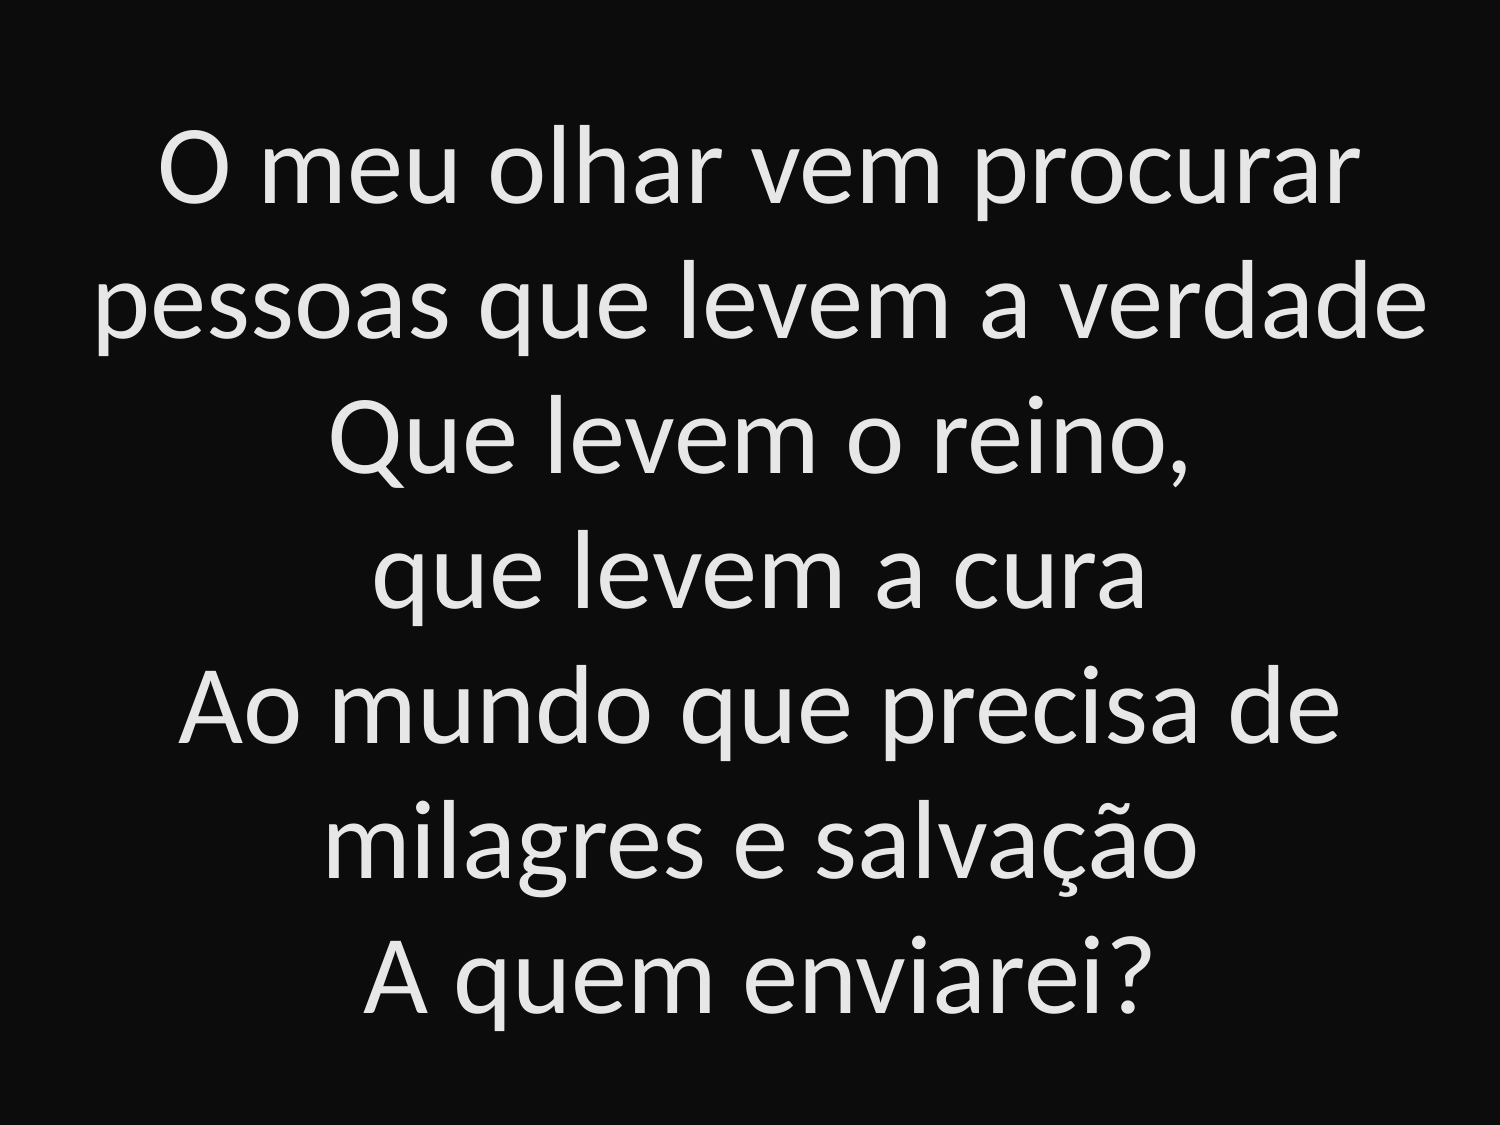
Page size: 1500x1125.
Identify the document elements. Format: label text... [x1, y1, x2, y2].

title O meu olhar vem procurar pessoas que levem a verdade Que levem o reino, que levem a cura Ao mundo que precisa de milagres e salvação A quem enviarei? [75, 45, 1447, 1083]
